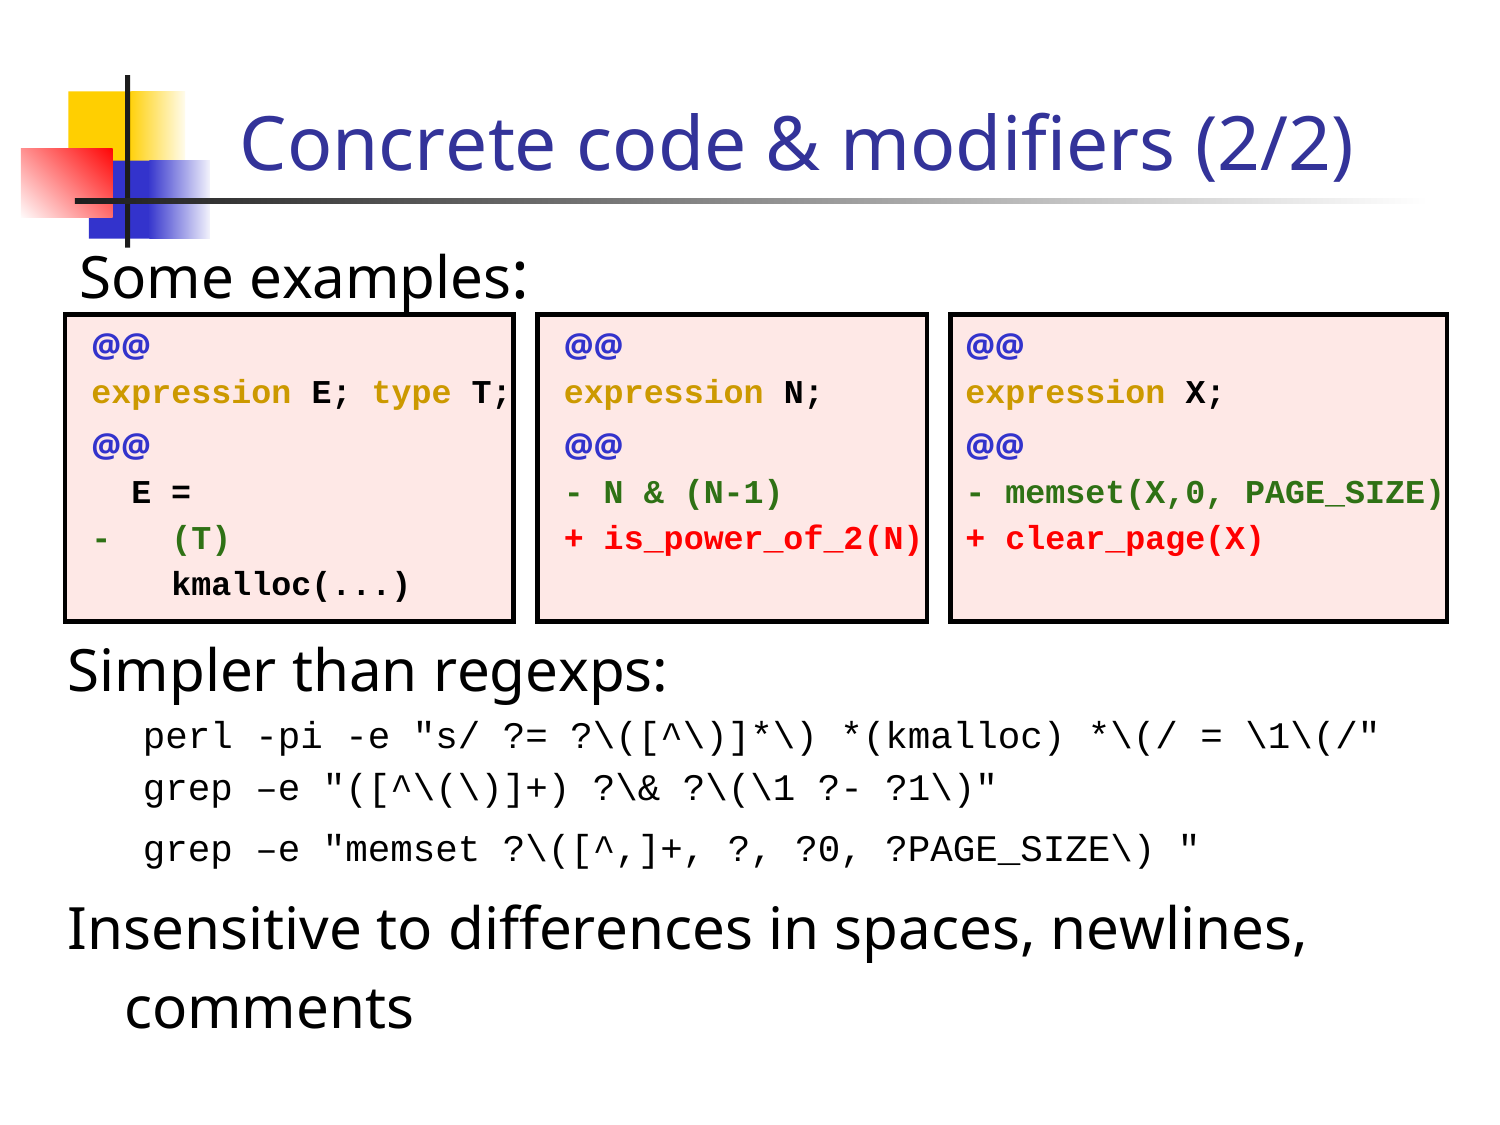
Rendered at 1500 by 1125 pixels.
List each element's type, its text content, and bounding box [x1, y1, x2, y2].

text_box @@ expression X; @@ - memset(X,0, PAGE_SIZE) + clear_page(X) [975, 314, 1500, 457]
text_box [950, 457, 1447, 621]
text_box Some examples: [64, 219, 1415, 327]
list Simpler than regexps: perl -pi -e "s/ ?= ?\([^\)]*\) *(kmalloc) *\(/ = \1\(/" grep –e "([^\(\)]+) ?\& ?\(\1 ?- ?1\)" grep –e "memset ?\([^,]+, ?, ?0, ?PAGE_SIZE\) " Insensitive to differences in spaces, newlines, comments [53, 621, 1471, 1096]
text_box [64, 327, 76, 621]
title Concrete code & modifiers (2/2) [224, 12, 1500, 200]
text_box [538, 327, 928, 621]
text_box @@ expression N; @@ - N & (N-1) + is_power_of_2(N) [549, 314, 975, 457]
text_box @@ expression E; type T; @@ E = - (T) kmalloc(...) [76, 327, 538, 622]
